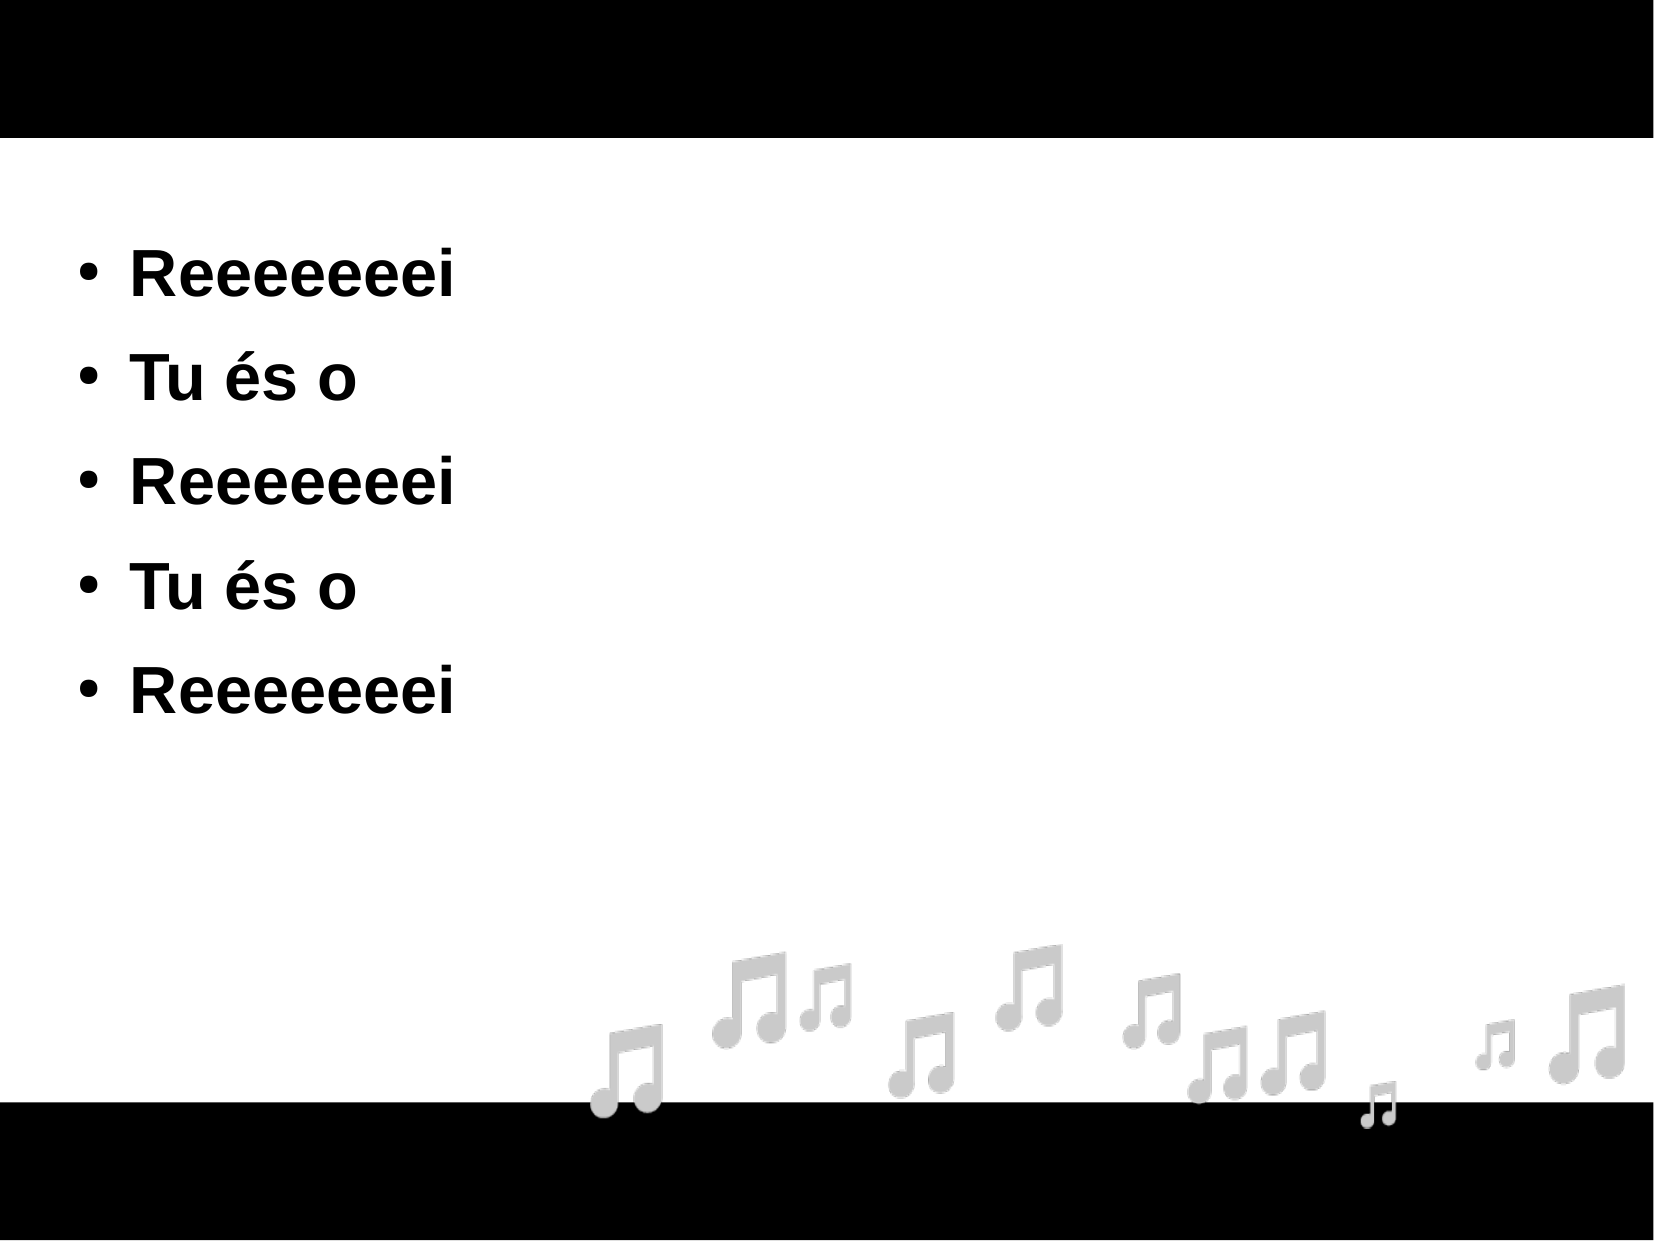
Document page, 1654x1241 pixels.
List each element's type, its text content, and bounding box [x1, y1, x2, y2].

list Reeeeeeei Tu és o Reeeeeeei Tu és o Reeeeeeei [59, 236, 1595, 1024]
